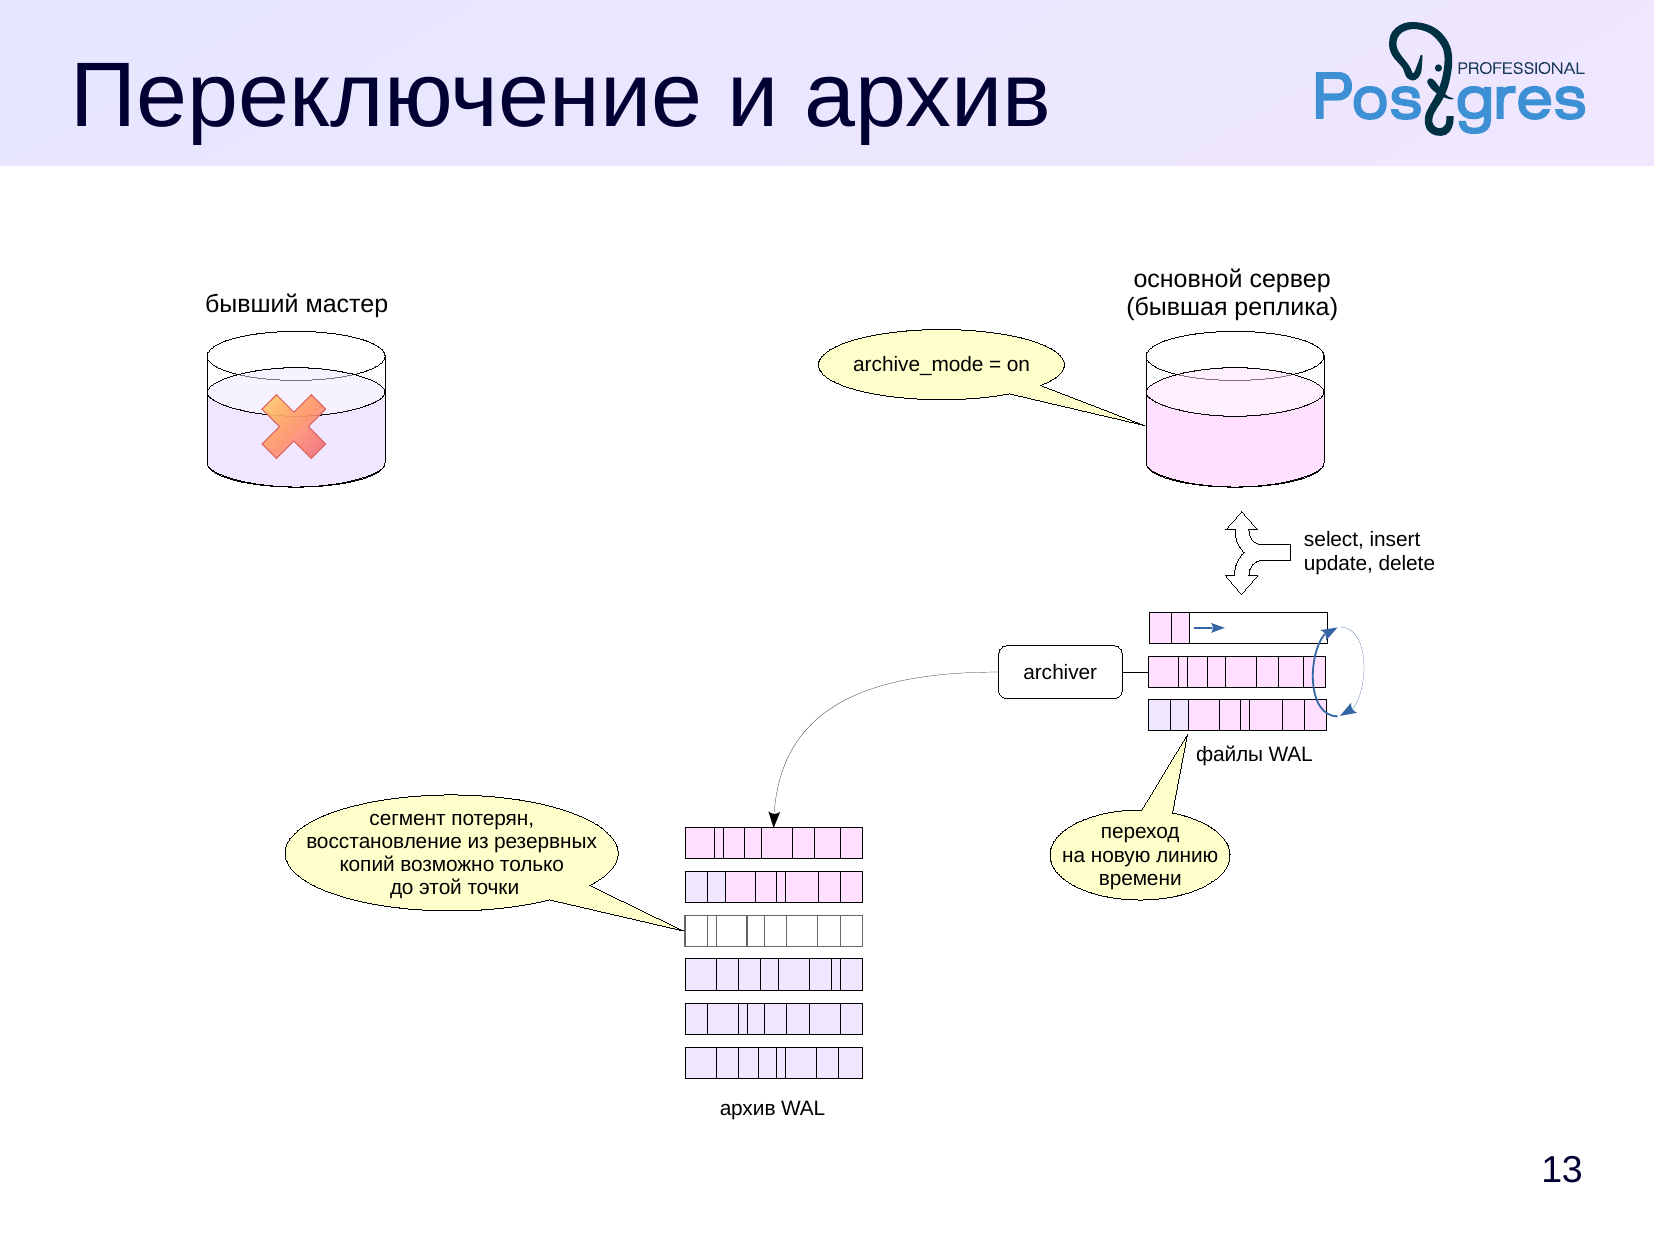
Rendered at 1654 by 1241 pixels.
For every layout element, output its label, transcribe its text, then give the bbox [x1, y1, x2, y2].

text_box [207, 331, 386, 488]
picture [238, 371, 349, 482]
text_box сегмент потерян, восстановление из резервных копий возможно только до этой точки [285, 794, 684, 931]
text_box [1225, 511, 1289, 595]
text_box архив WAL [705, 1089, 841, 1128]
text_box [686, 828, 862, 858]
text_box [686, 916, 862, 946]
text_box [686, 959, 862, 990]
text_box archiver [998, 645, 1123, 699]
text_box select, insert update, delete [1289, 520, 1450, 583]
text_box переход на новую линию времени [1050, 734, 1231, 901]
text_box archive_mode = on [818, 329, 1145, 426]
text_box файлы WAL [1181, 735, 1329, 774]
text_box [686, 1004, 862, 1034]
text_box [686, 872, 862, 902]
text_box [686, 1048, 862, 1078]
text_box [1149, 700, 1326, 730]
text_box [1149, 657, 1313, 687]
title Переключение и архив [70, 43, 1241, 147]
text_box основной сервер (бывшая реплика) [1111, 257, 1355, 329]
text_box [1146, 331, 1325, 488]
text_box [1150, 613, 1190, 643]
text_box бывший мастер [190, 282, 404, 326]
text_box [1319, 700, 1326, 710]
text_box [1314, 657, 1325, 687]
